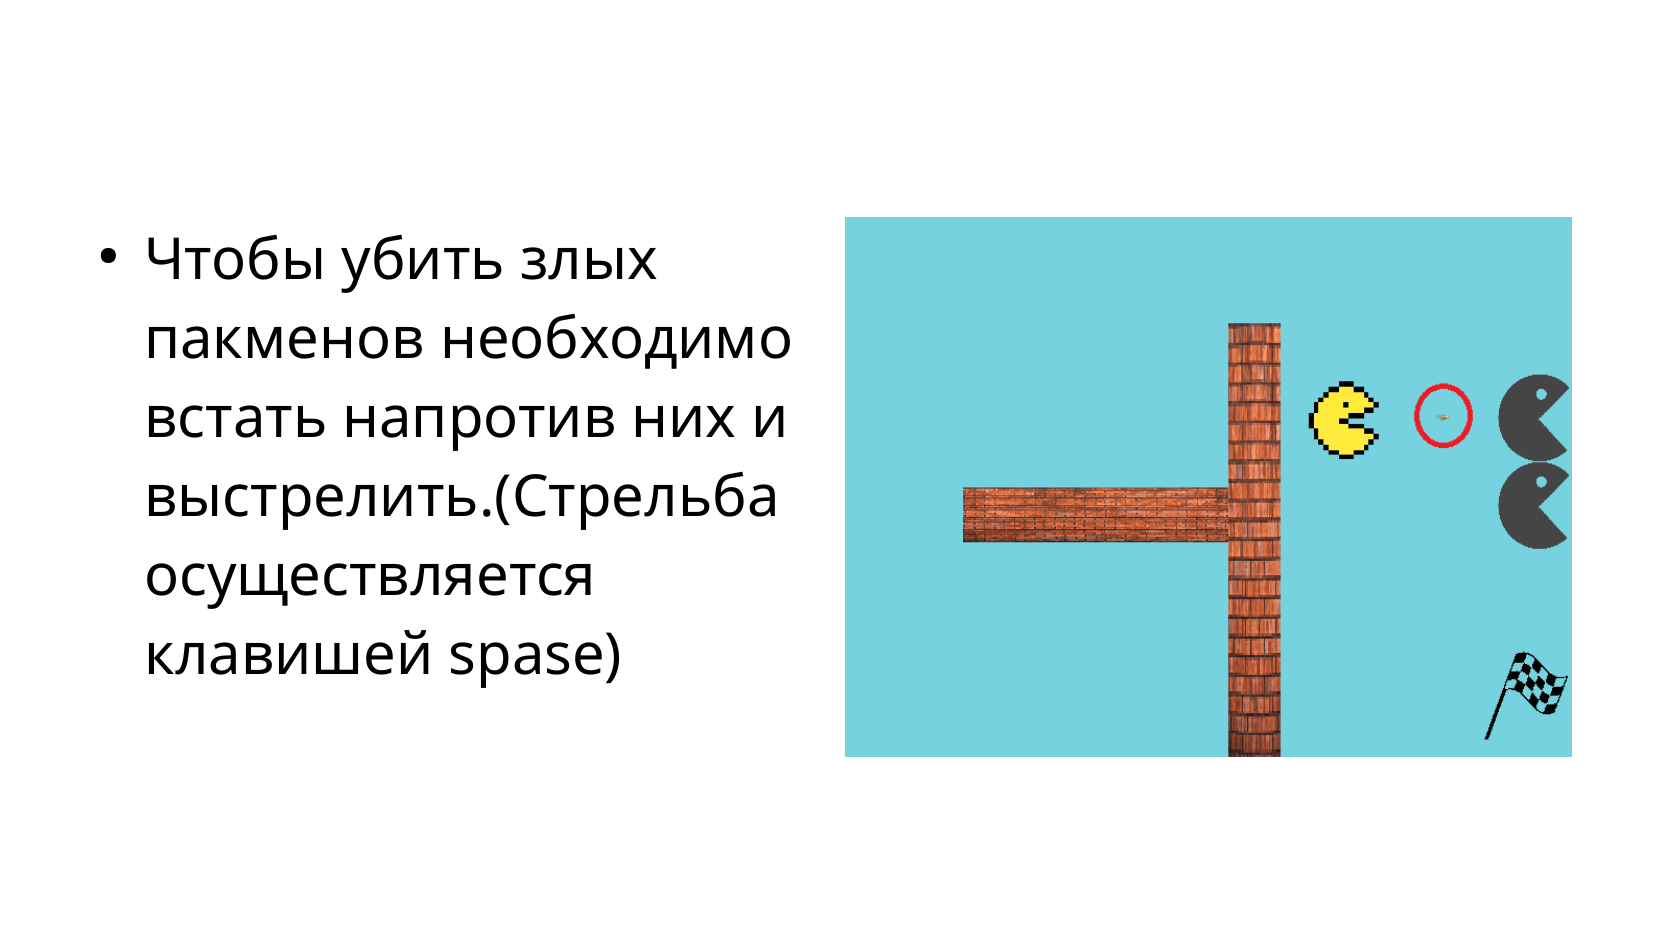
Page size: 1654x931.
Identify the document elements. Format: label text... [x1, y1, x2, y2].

picture [845, 217, 1572, 758]
list Чтобы убить злых пакменов необходимо встать напротив них и выстрелить.(Стрельба осуществляется клавишей spase) [82, 217, 809, 758]
